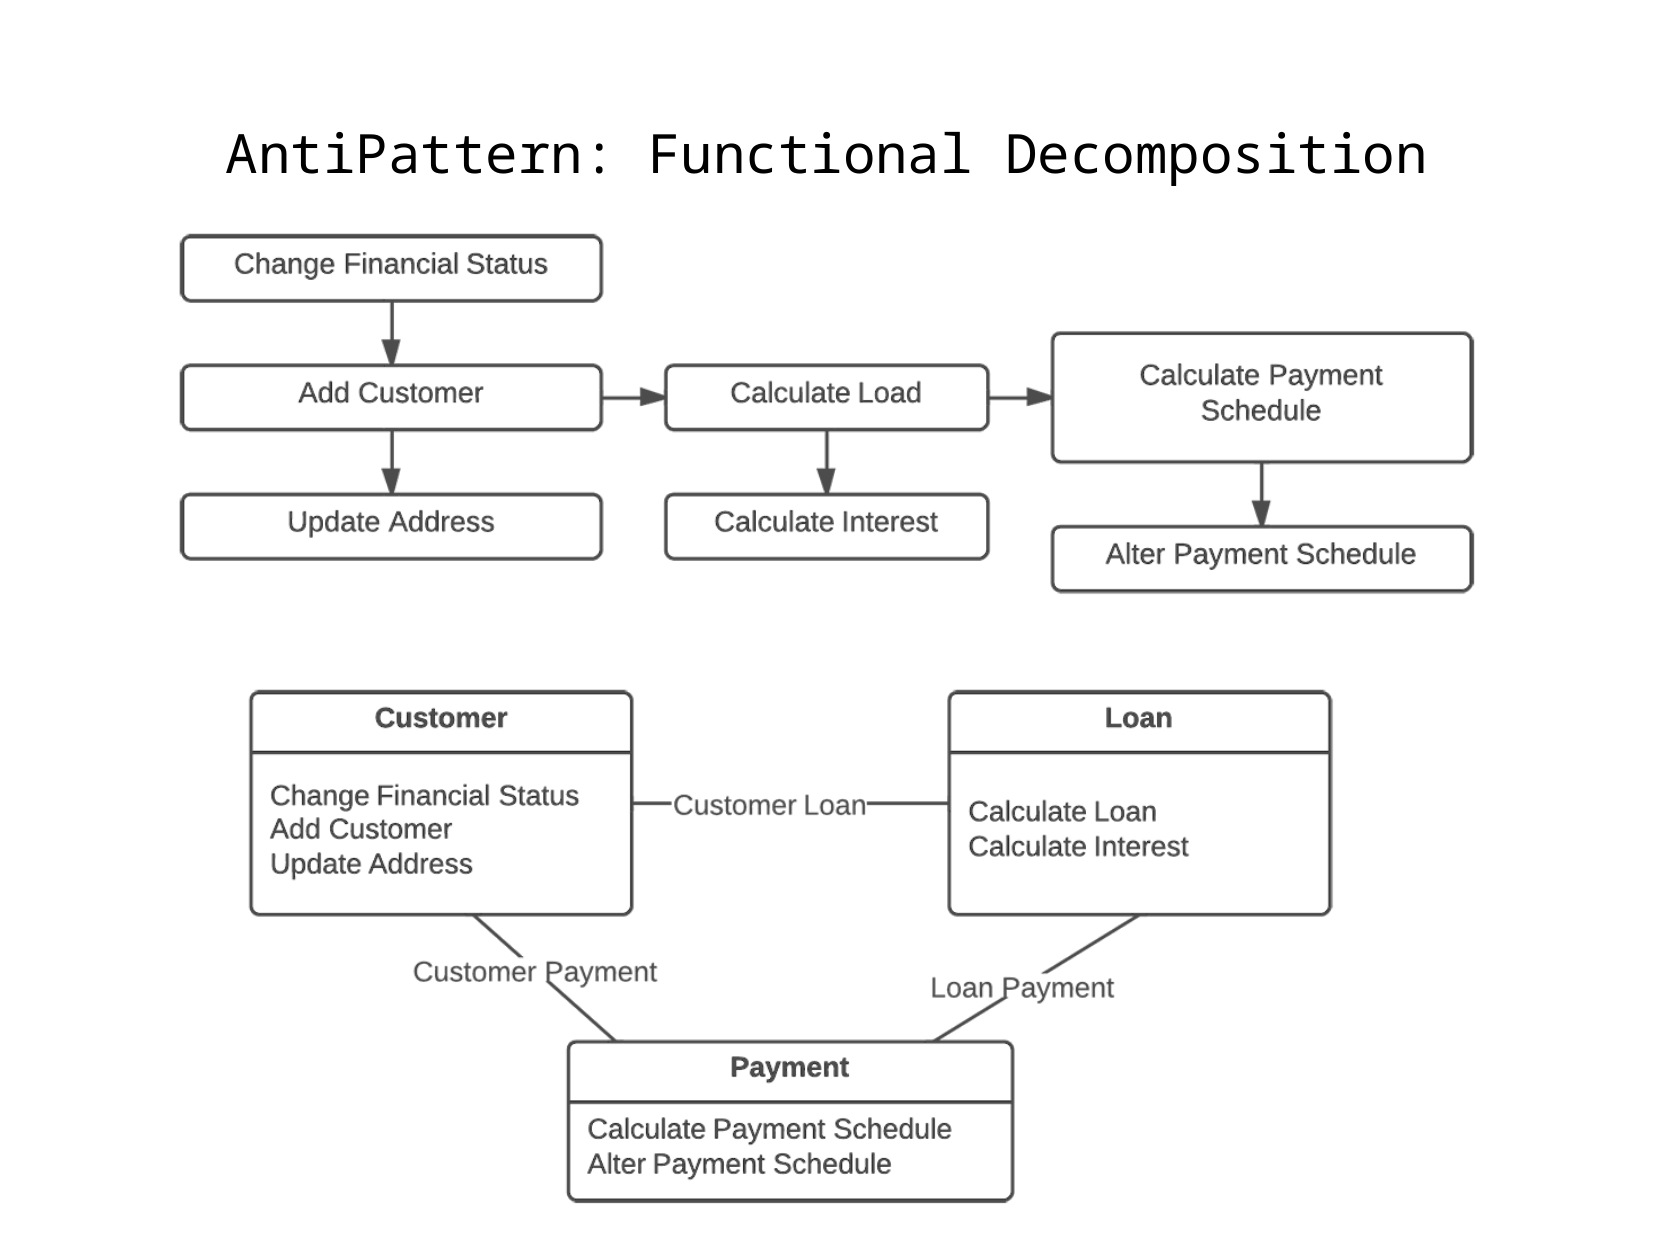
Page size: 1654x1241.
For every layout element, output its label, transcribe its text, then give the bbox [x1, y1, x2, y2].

title AntiPattern: Functional Decomposition [82, 49, 1571, 257]
picture [118, 172, 1536, 1241]
